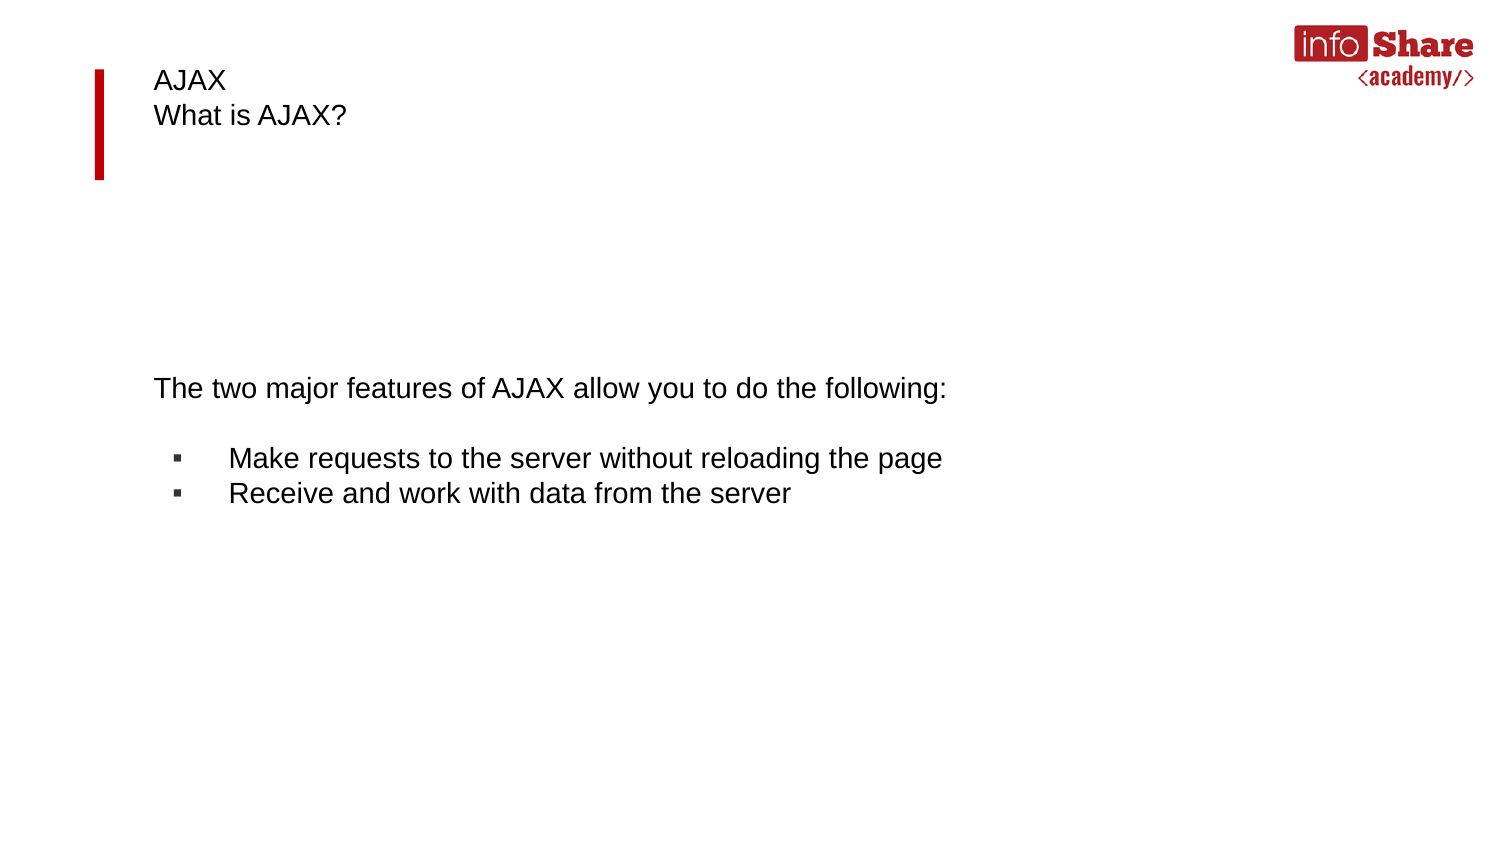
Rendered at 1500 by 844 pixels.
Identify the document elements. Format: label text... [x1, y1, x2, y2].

title AJAX What is AJAX? [138, 45, 1172, 187]
picture [1267, 0, 1500, 117]
list The two major features of AJAX allow you to do the following: Make requests to the server without reloading the page Receive and work with data from the server [138, 249, 1292, 767]
